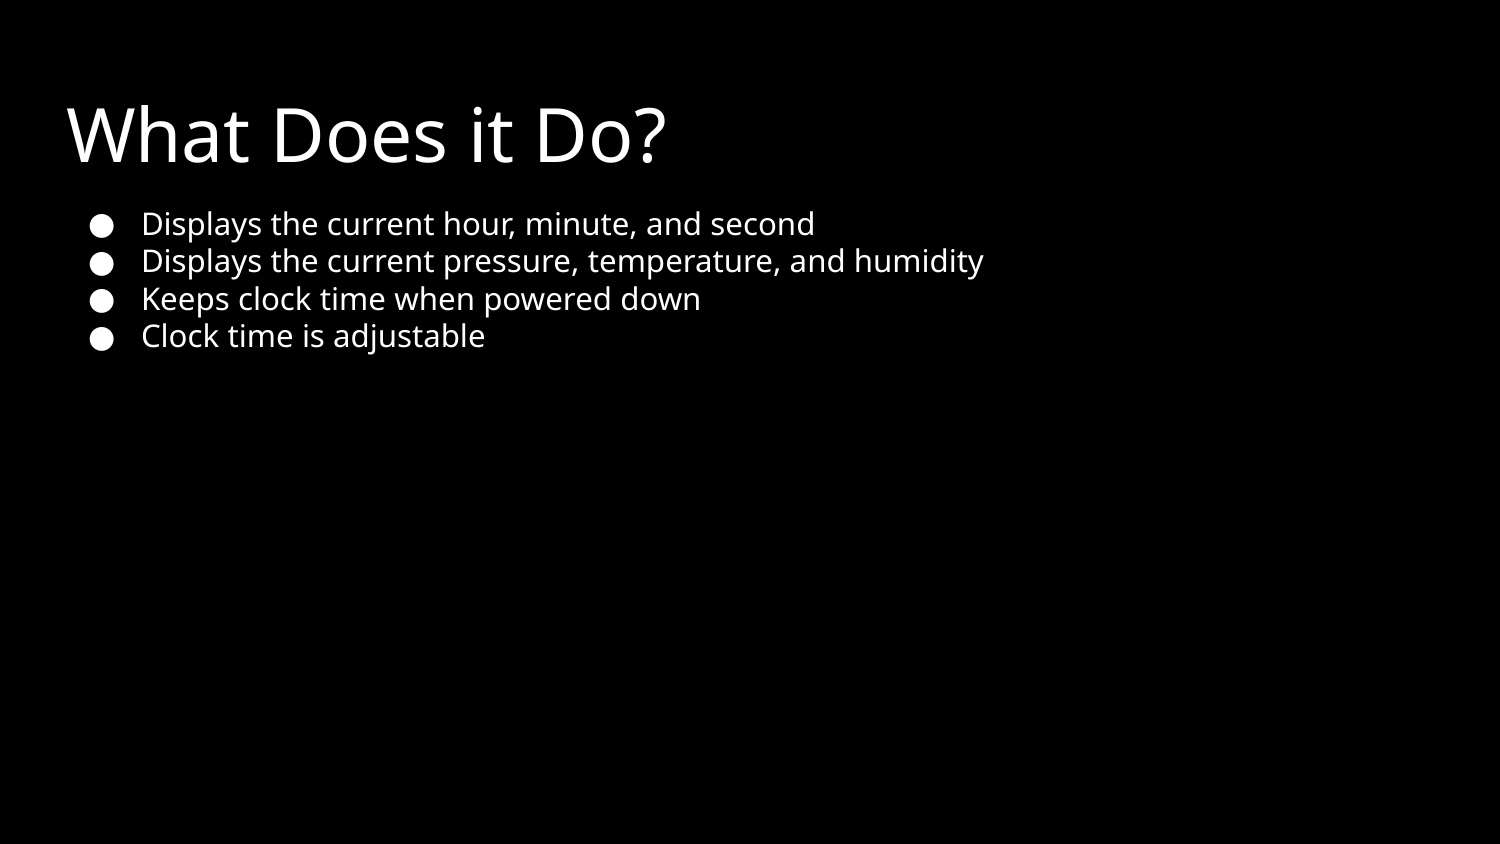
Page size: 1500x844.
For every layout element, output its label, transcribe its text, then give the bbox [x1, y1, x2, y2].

title What Does it Do? [51, 72, 1449, 167]
list Displays the current hour, minute, and second Displays the current pressure, temperature, and humidity Keeps clock time when powered down Clock time is adjustable [51, 189, 1449, 750]
